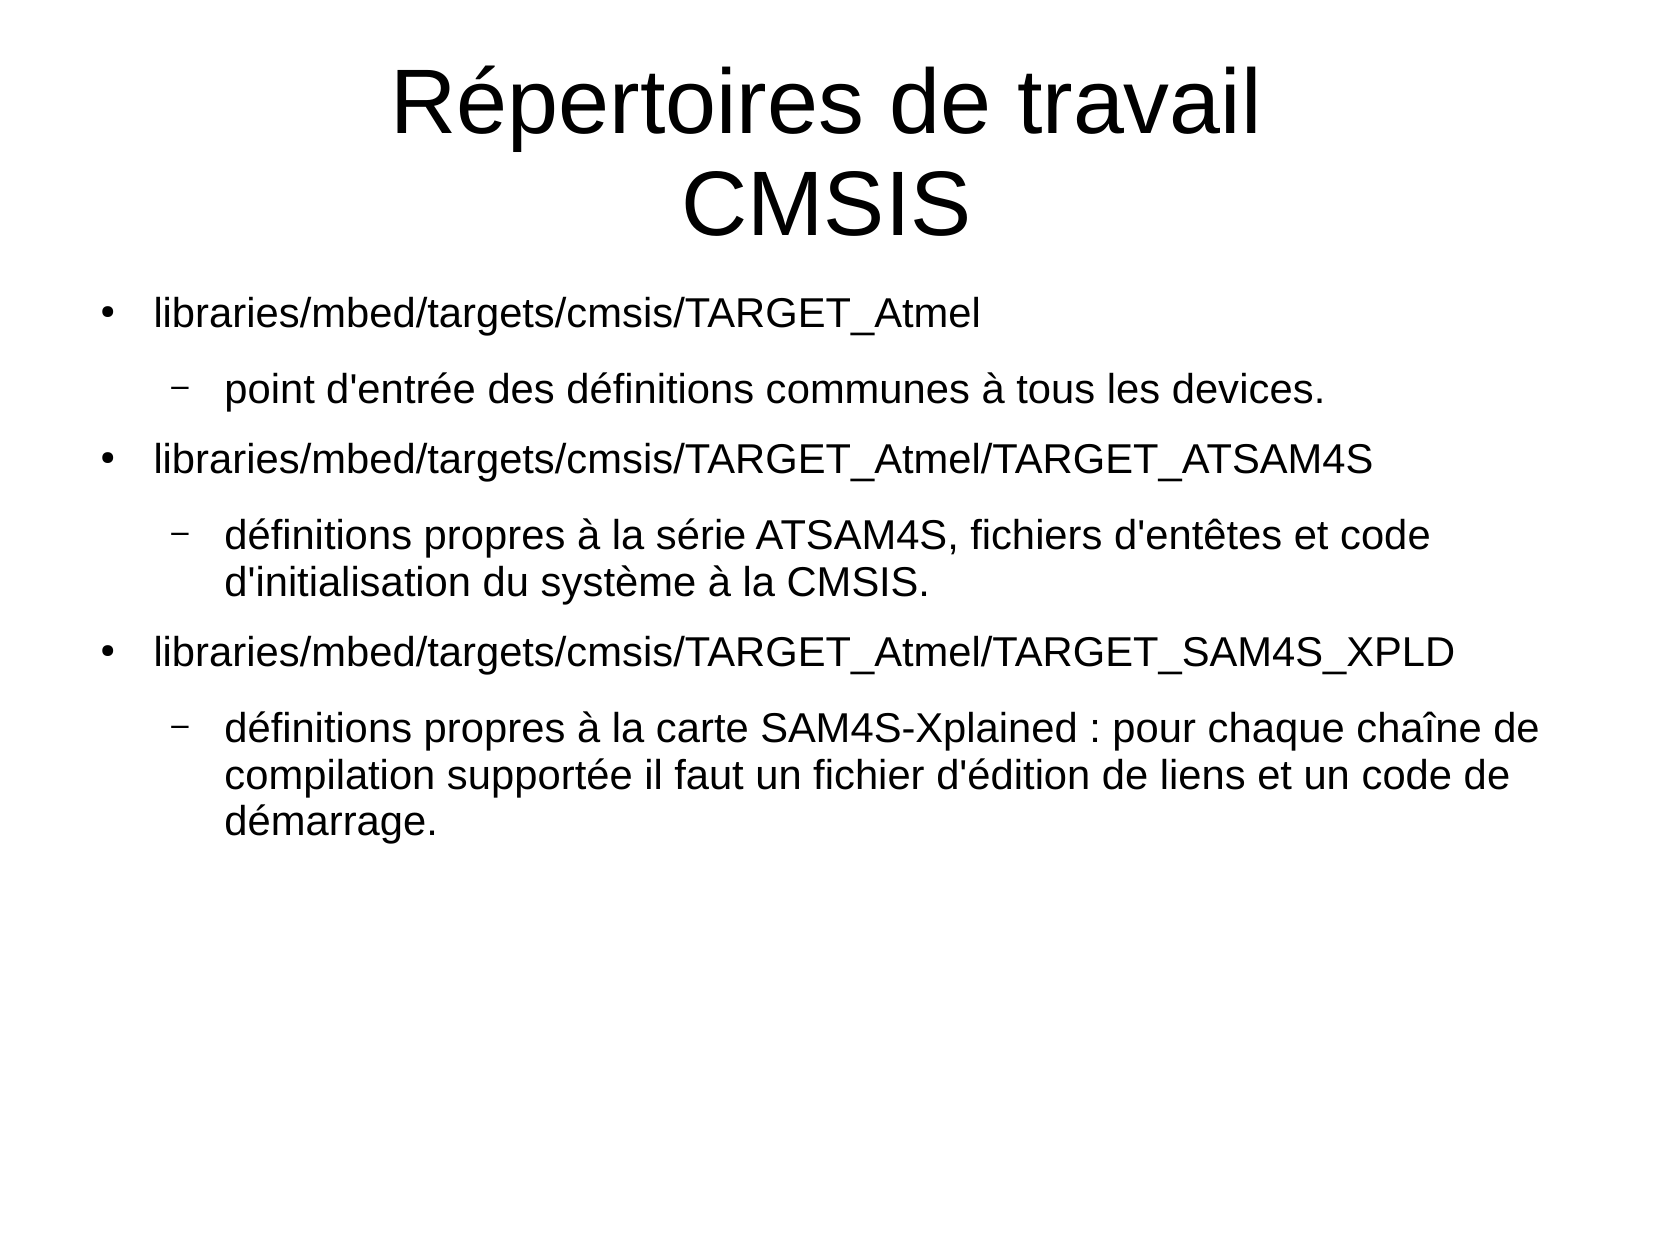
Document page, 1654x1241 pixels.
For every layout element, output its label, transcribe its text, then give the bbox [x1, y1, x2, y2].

list libraries/mbed/targets/cmsis/TARGET_Atmel point d'entrée des définitions communes à tous les devices. libraries/mbed/targets/cmsis/TARGET_Atmel/TARGET_ATSAM4S définitions propres à la série ATSAM4S, fichiers d'entêtes et code d'initialisation du système à la CMSIS. libraries/mbed/targets/cmsis/TARGET_Atmel/TARGET_SAM4S_XPLD définitions propres à la carte SAM4S-Xplained : pour chaque chaîne de compilation supportée il faut un fichier d'édition de liens et un code de démarrage. [82, 290, 1571, 1010]
title Répertoires de travail CMSIS [82, 49, 1571, 257]
